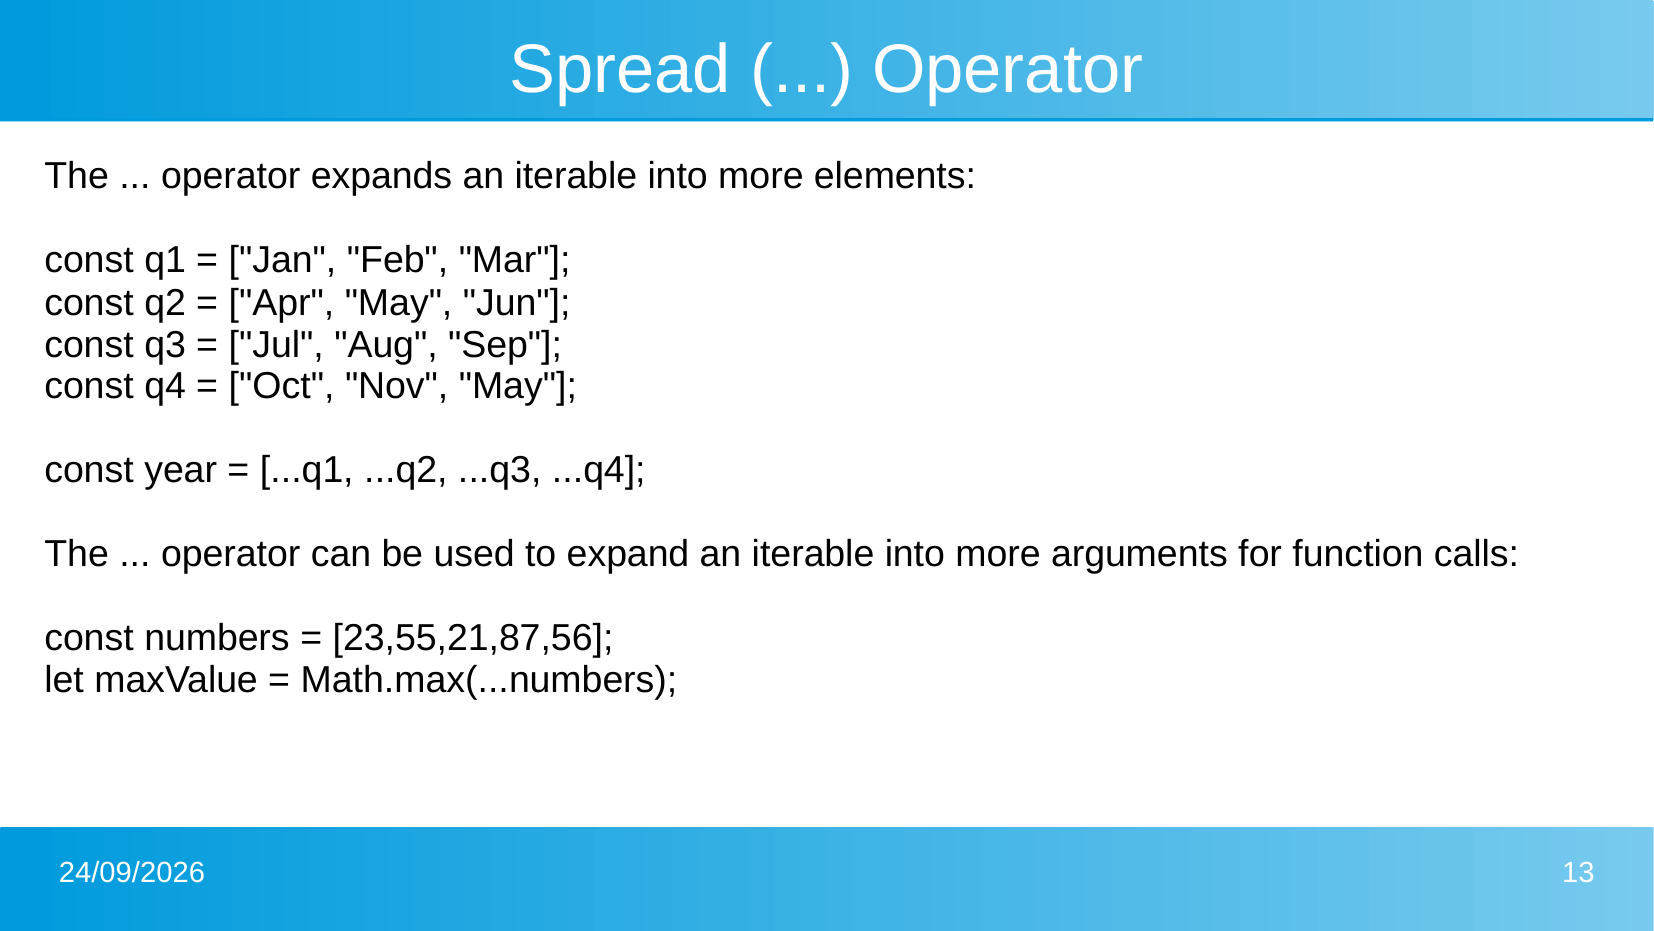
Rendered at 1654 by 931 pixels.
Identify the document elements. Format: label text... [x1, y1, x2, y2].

text_box The ... operator expands an iterable into more elements: const q1 = ["Jan", "Feb", "Mar"]; const q2 = ["Apr", "May", "Jun"]; const q3 = ["Jul", "Aug", "Sep"]; const q4 = ["Oct", "Nov", "May"]; const year = [...q1, ...q2, ...q3, ...q4]; The ... operator can be used to expand an iterable into more arguments for function calls: const numbers = [23,55,21,87,56]; let maxValue = Math.max(...numbers); [29, 147, 1595, 709]
title Spread (...) Operator [59, 29, 1595, 108]
